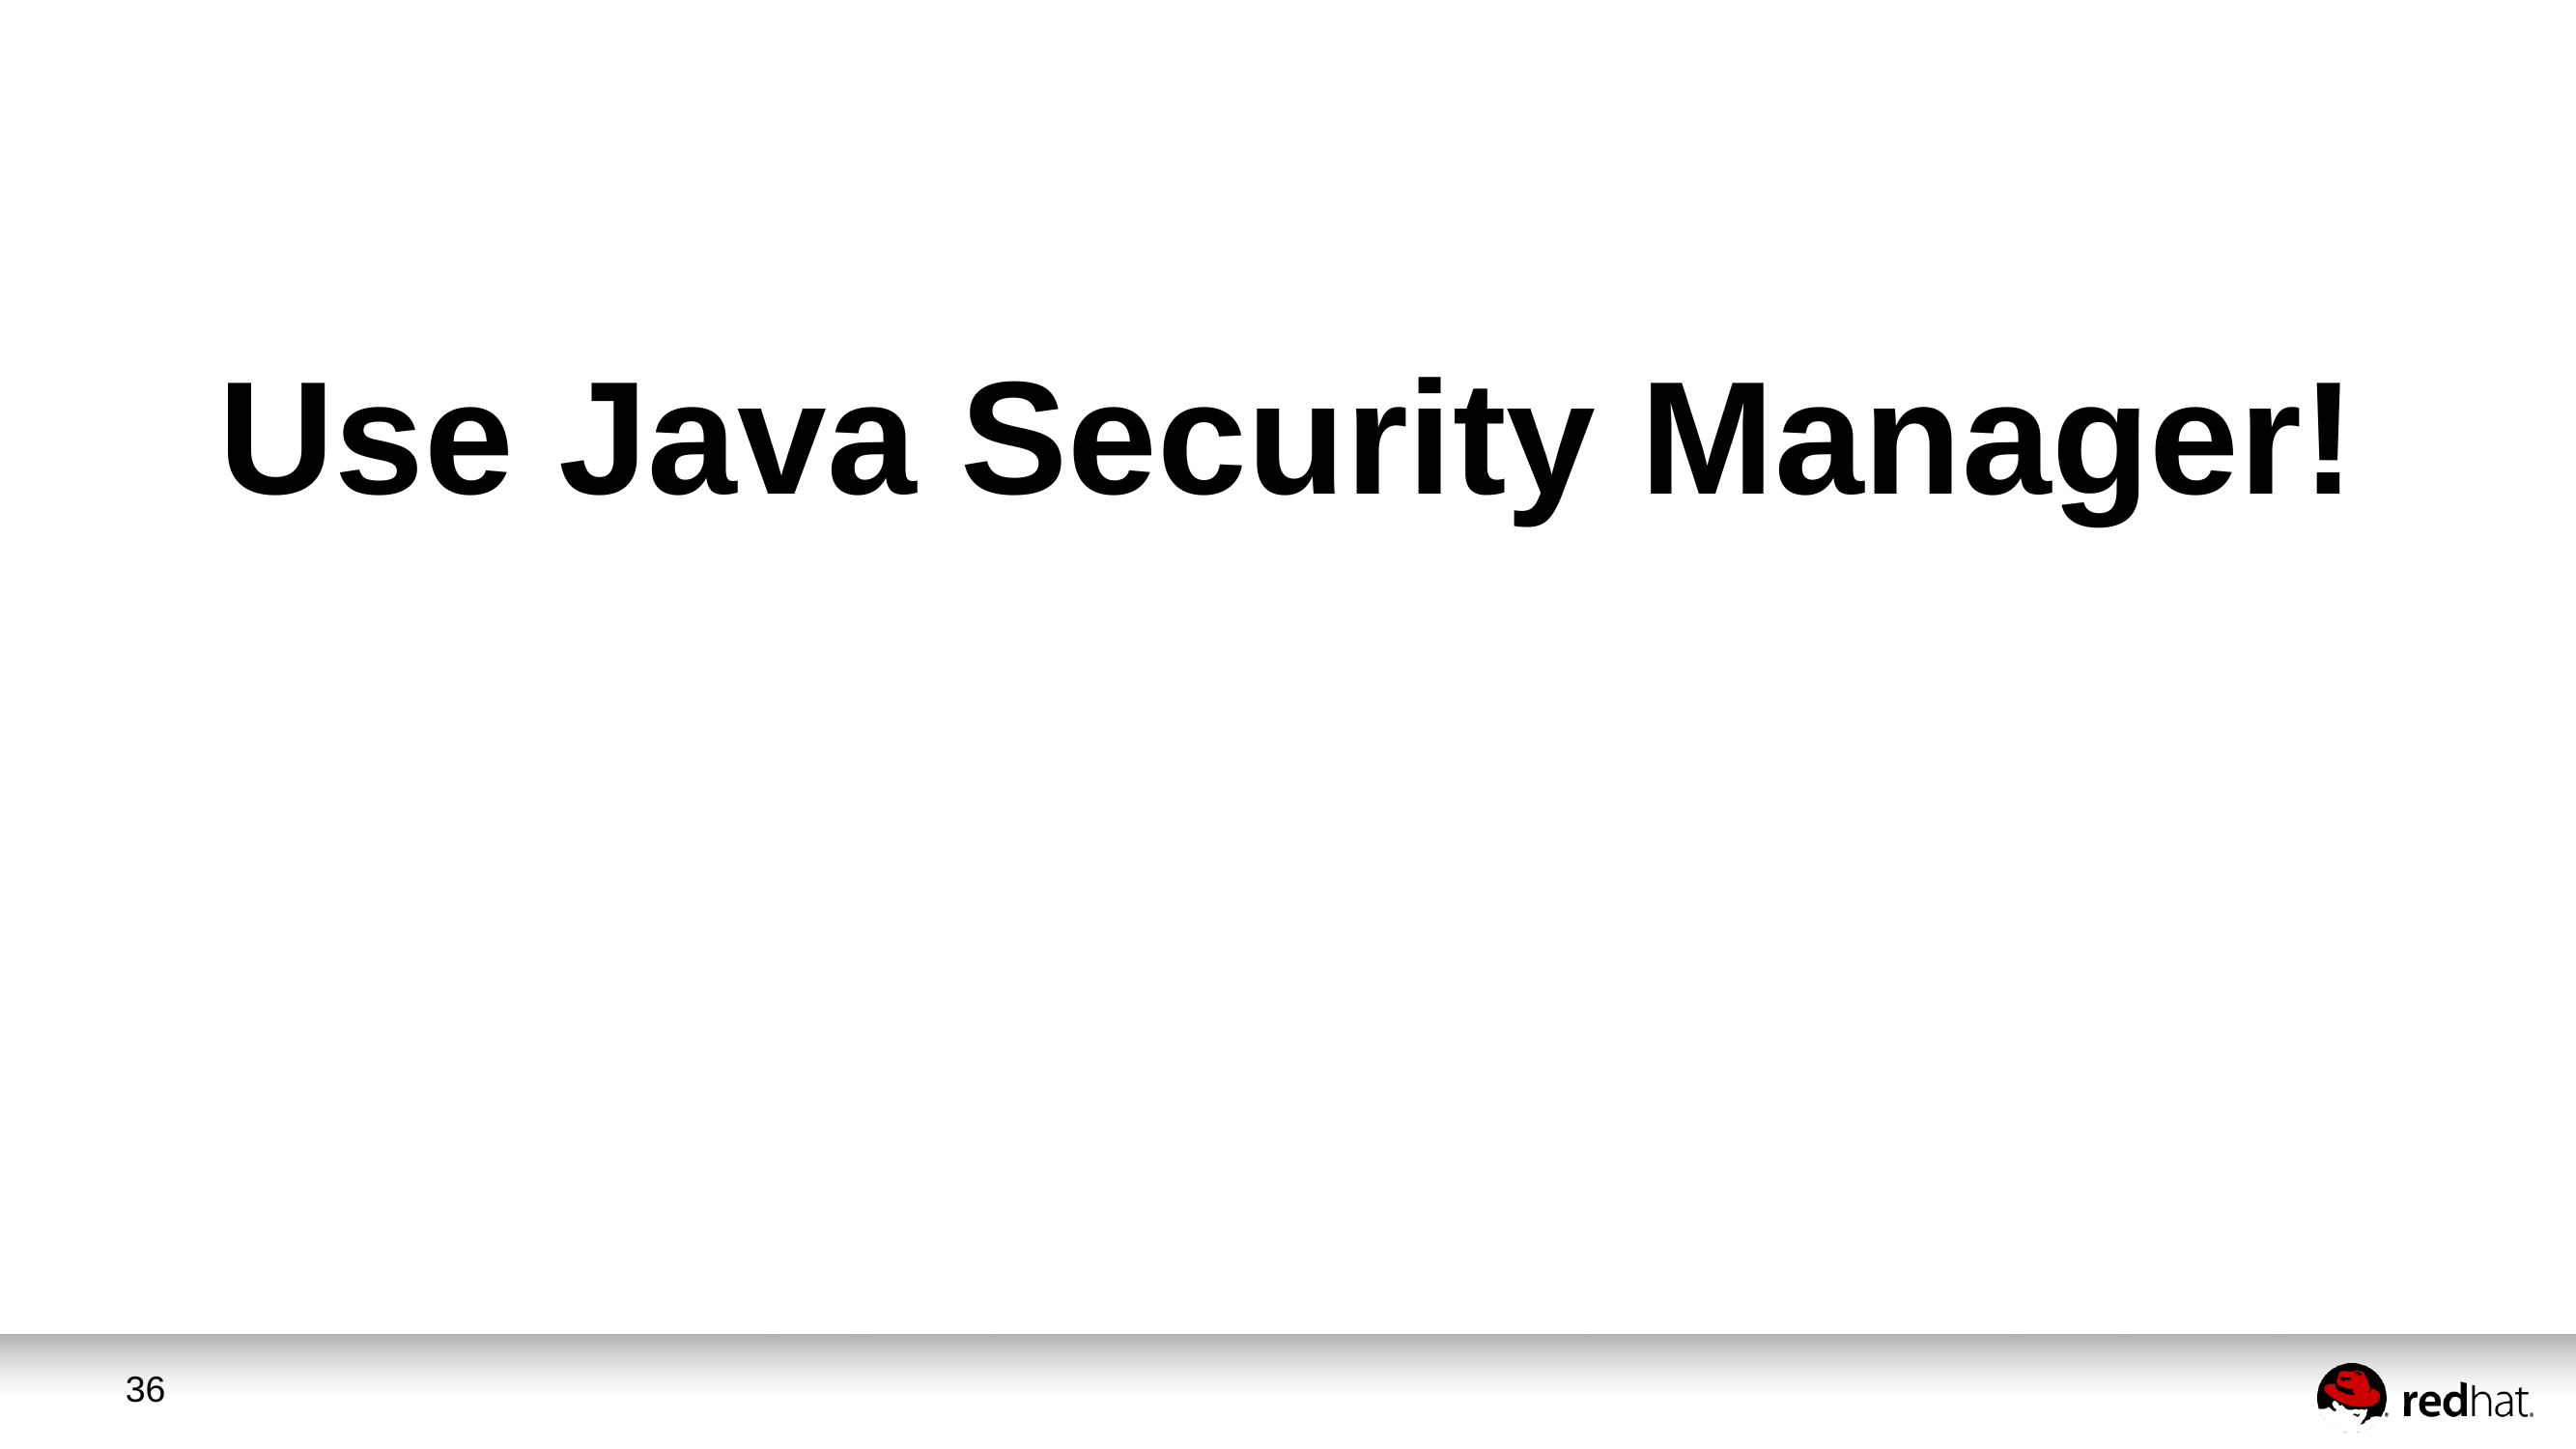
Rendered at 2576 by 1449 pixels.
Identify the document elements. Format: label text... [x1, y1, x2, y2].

picture [0, 1334, 2576, 1445]
subtitle Use Java Security Manager! [128, 57, 2448, 1179]
